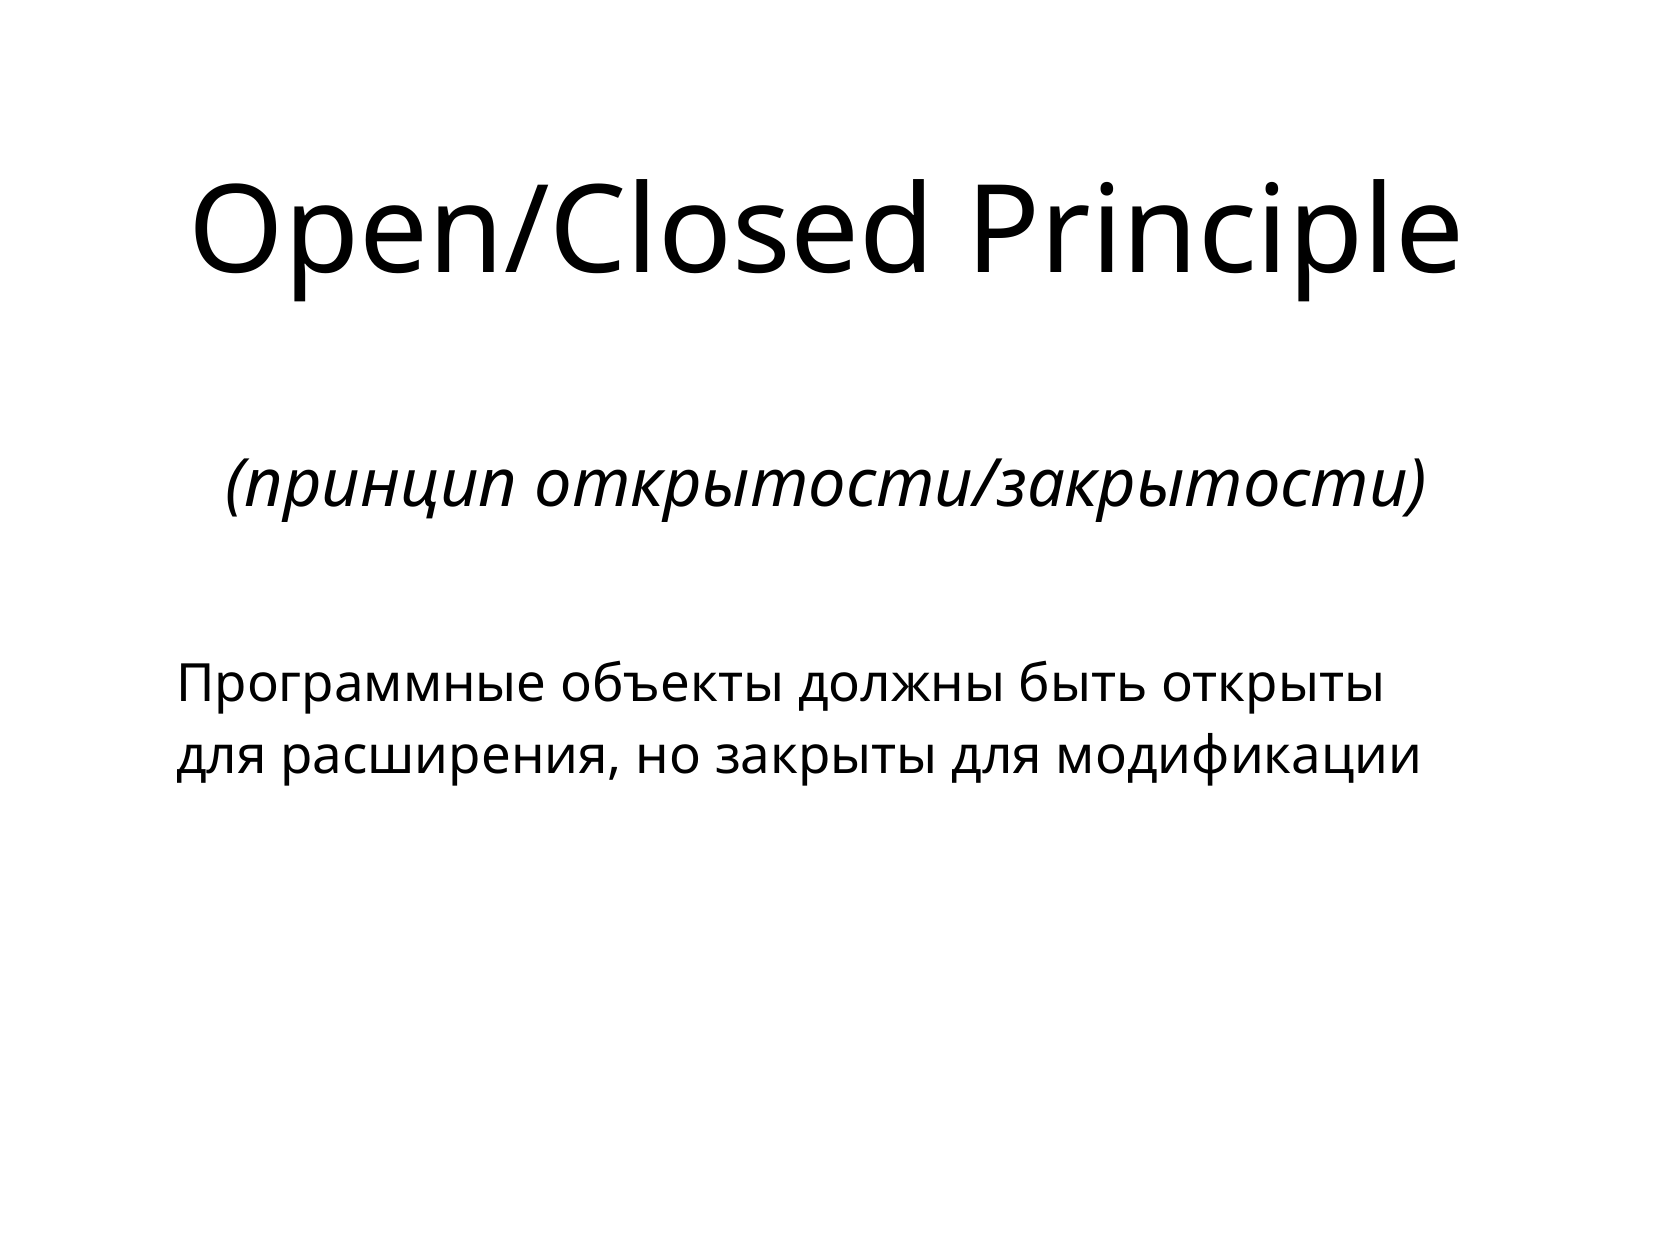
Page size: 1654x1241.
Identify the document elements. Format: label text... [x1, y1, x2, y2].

text_box (принцип открытости/закрытости) [0, 428, 1654, 541]
list Программные объекты должны быть открыты для расширения, но закрыты для модификации [120, 645, 1441, 856]
title Open/Closed Principle [82, 121, 1571, 329]
